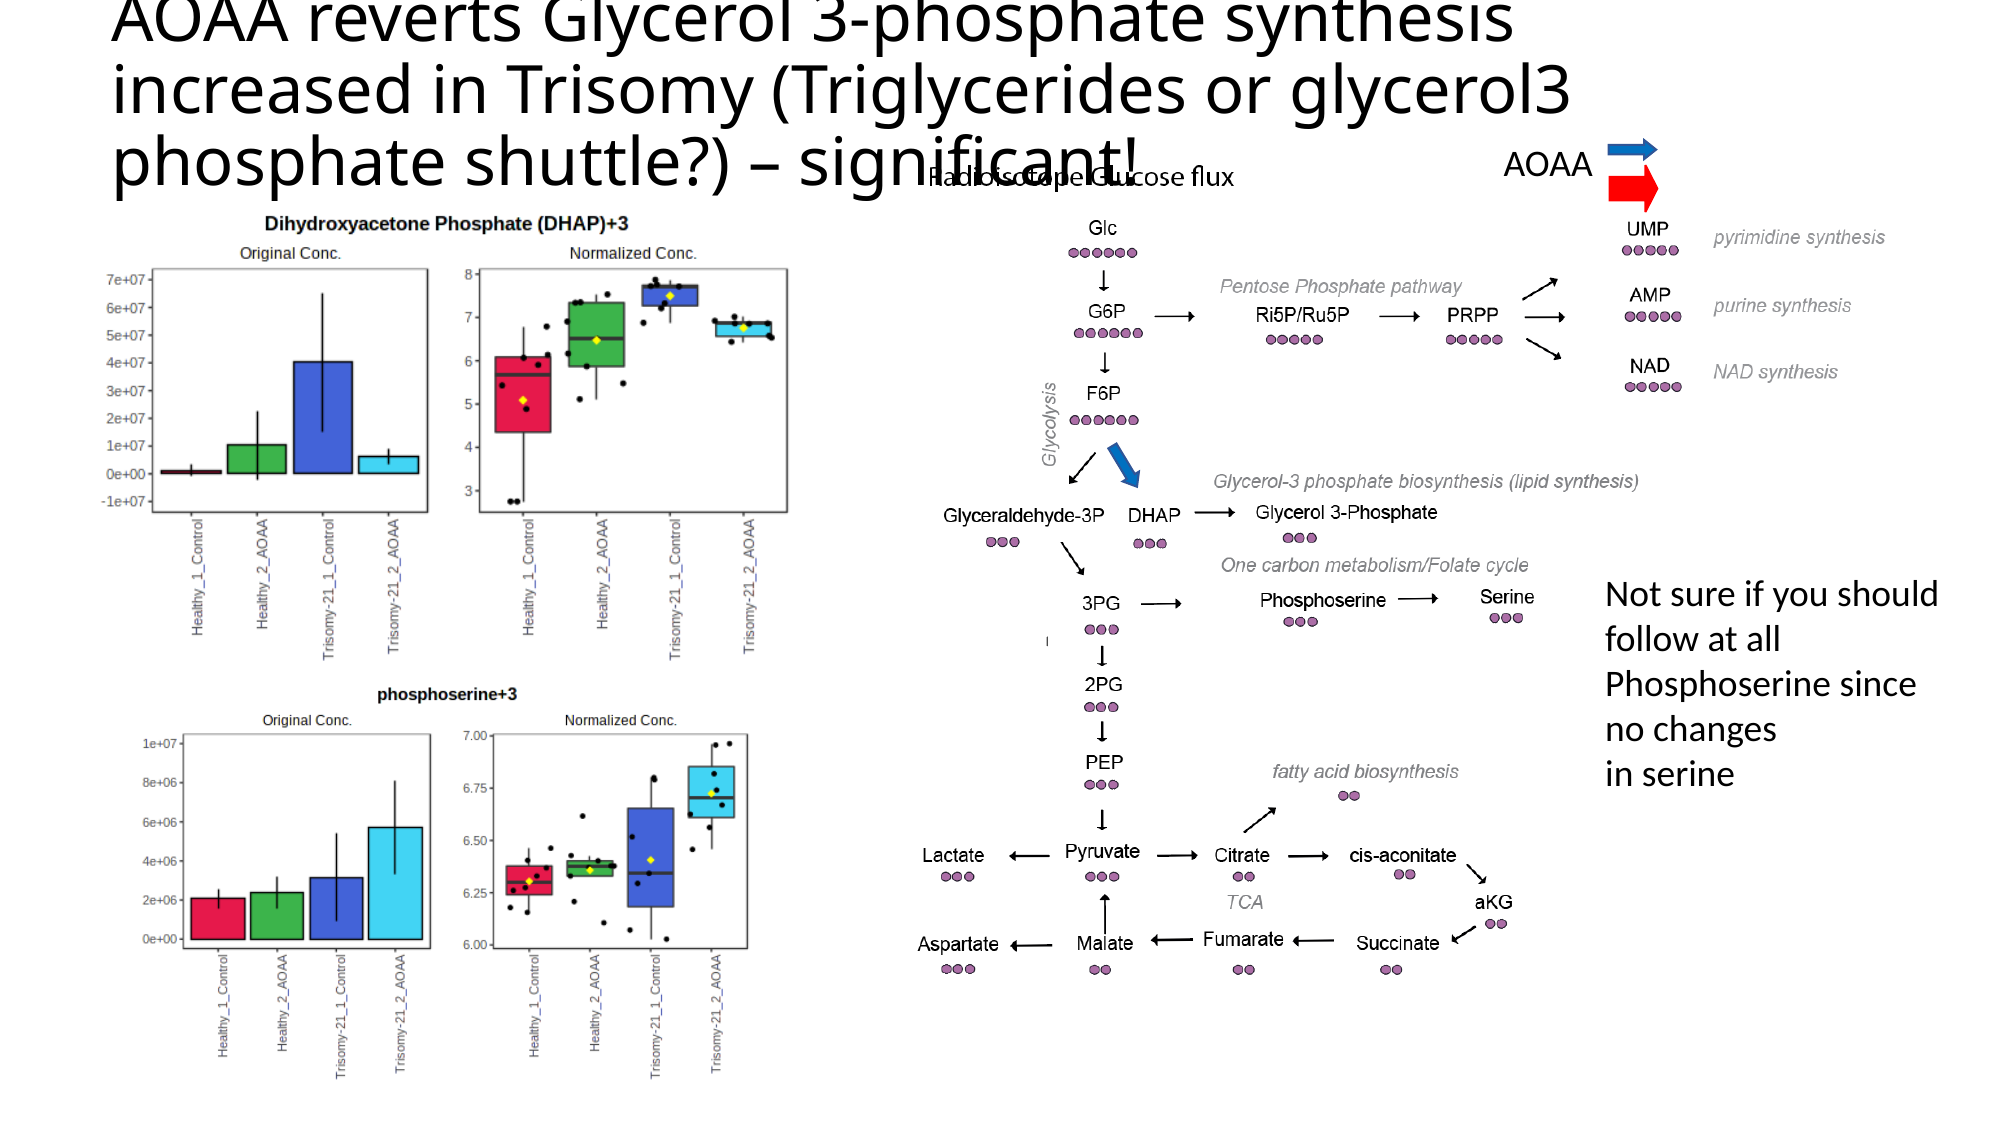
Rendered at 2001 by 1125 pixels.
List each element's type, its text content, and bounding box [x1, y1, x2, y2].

picture [96, 211, 797, 666]
text_box [1108, 443, 1139, 487]
title AOAA reverts Glycerol 3-phosphate synthesis increased in Trisomy (Triglycerides or glycerol3 phosphate shuttle?) – significant! [96, 0, 1822, 195]
picture [890, 143, 1982, 1013]
text_box AOAA [1488, 131, 1608, 192]
text_box [1608, 140, 1657, 160]
text_box Not sure if you should follow at all Phosphoserine since no changes in serine [1590, 562, 1967, 802]
text_box [1609, 165, 1658, 213]
picture [138, 683, 756, 1084]
